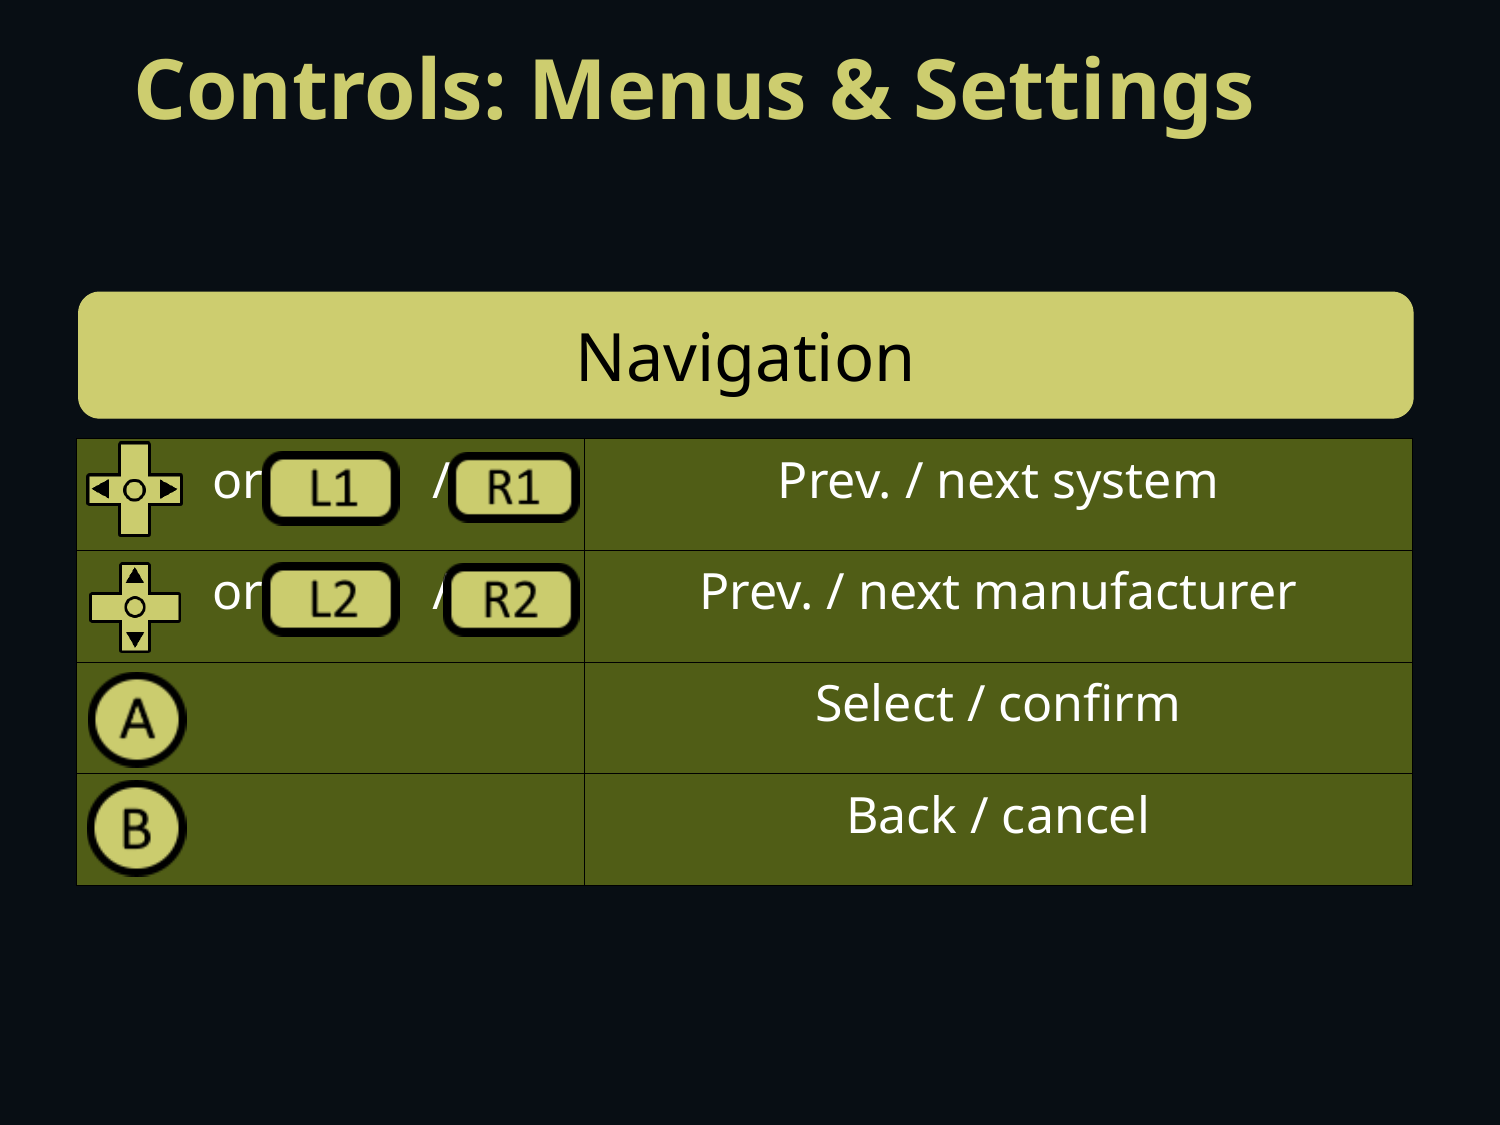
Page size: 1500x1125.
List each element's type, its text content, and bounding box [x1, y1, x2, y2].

picture [89, 562, 181, 653]
table_header or / [77, 439, 584, 550]
table_cell Prev. / next manufacturer [585, 551, 1412, 662]
picture [443, 563, 580, 637]
picture [88, 672, 187, 768]
picture [262, 451, 400, 526]
text_box Navigation [78, 292, 1414, 419]
table_cell or / [77, 551, 584, 662]
table_cell Back / cancel [585, 774, 1412, 885]
picture [448, 452, 580, 523]
picture [86, 441, 183, 537]
table_cell [77, 774, 584, 885]
text_box Controls: Menus & Settings [118, 23, 1348, 152]
table_cell [77, 663, 584, 773]
table_cell Select / confirm [585, 663, 1412, 773]
picture [87, 780, 187, 877]
table_header Prev. / next system [585, 439, 1412, 550]
picture [262, 562, 400, 637]
